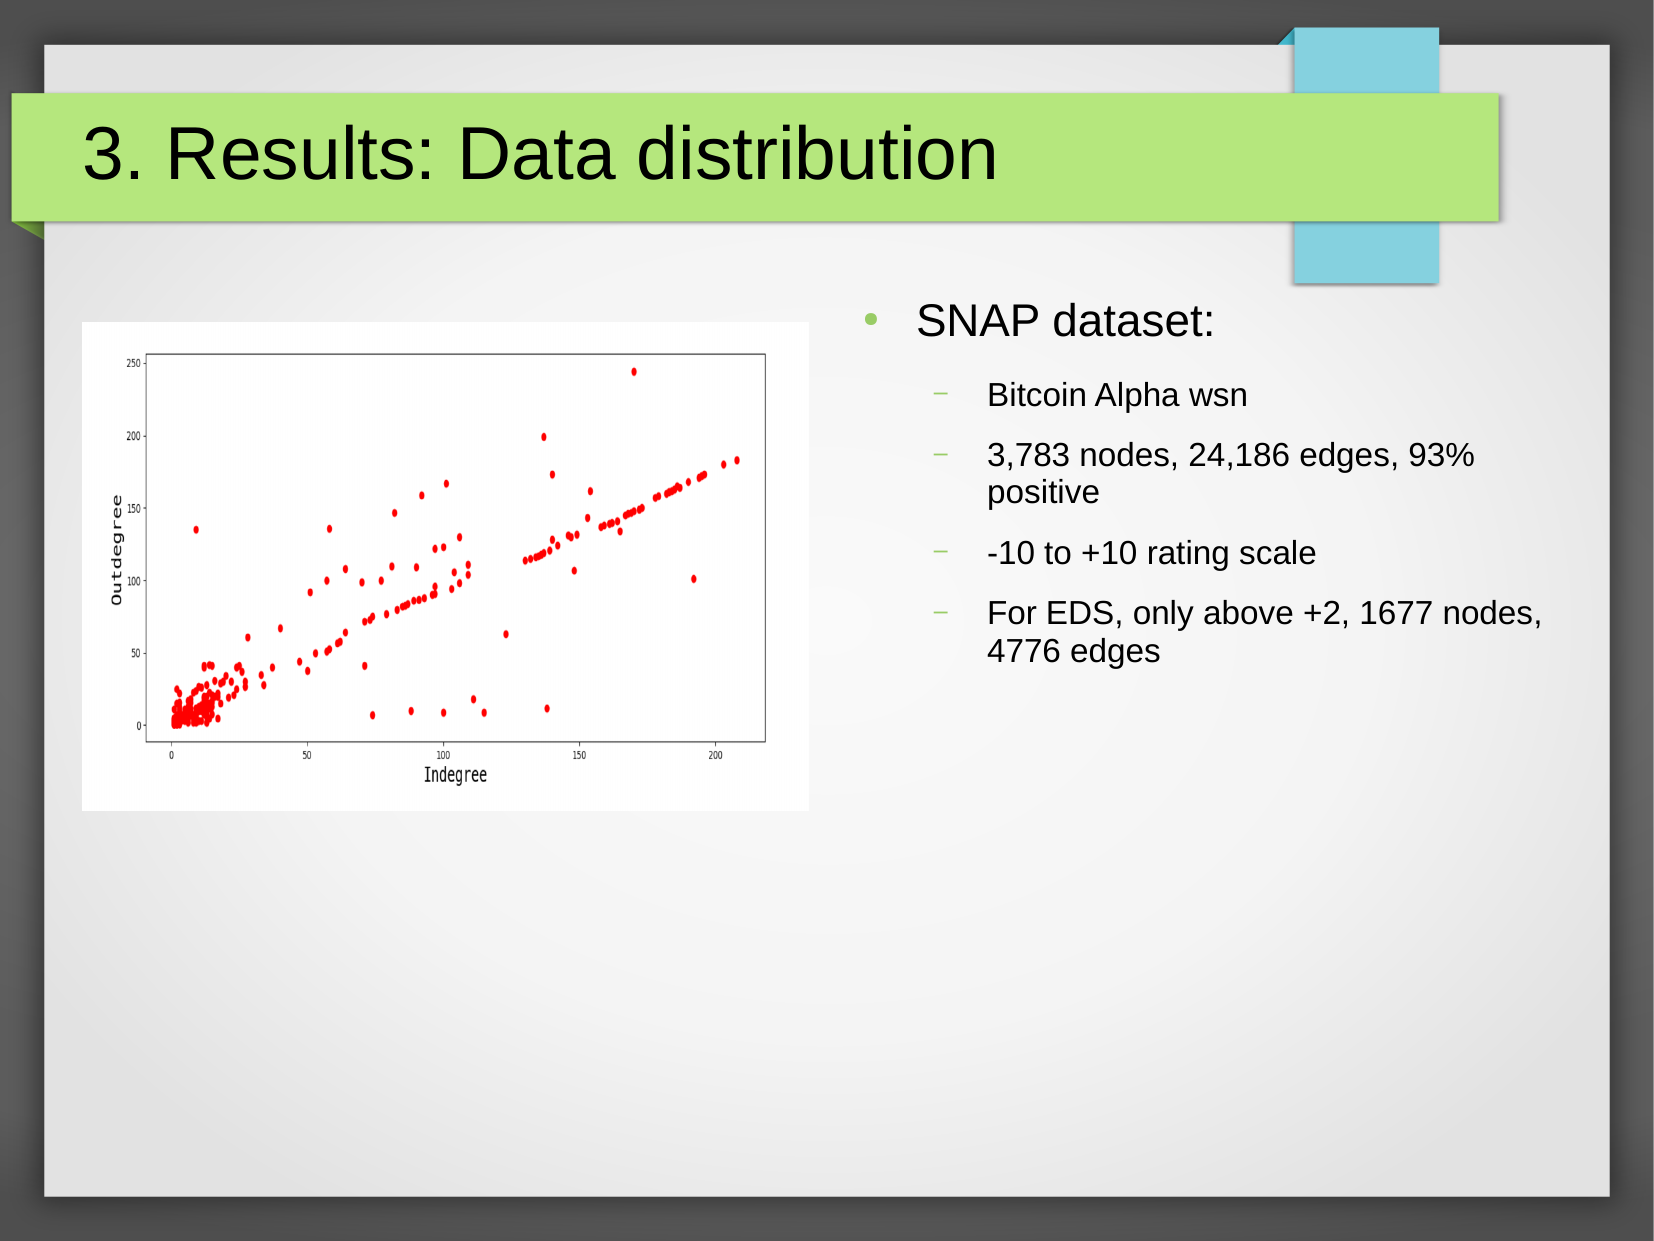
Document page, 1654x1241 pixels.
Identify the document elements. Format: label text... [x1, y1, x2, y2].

title 3. Results: Data distribution [82, 94, 1264, 213]
picture [0, 0, 1654, 1241]
list SNAP dataset: Bitcoin Alpha wsn 3,783 nodes, 24,186 edges, 93% positive -10 to +10 rating scale For EDS, only above +2, 1677 nodes, 4776 edges [845, 295, 1572, 1015]
